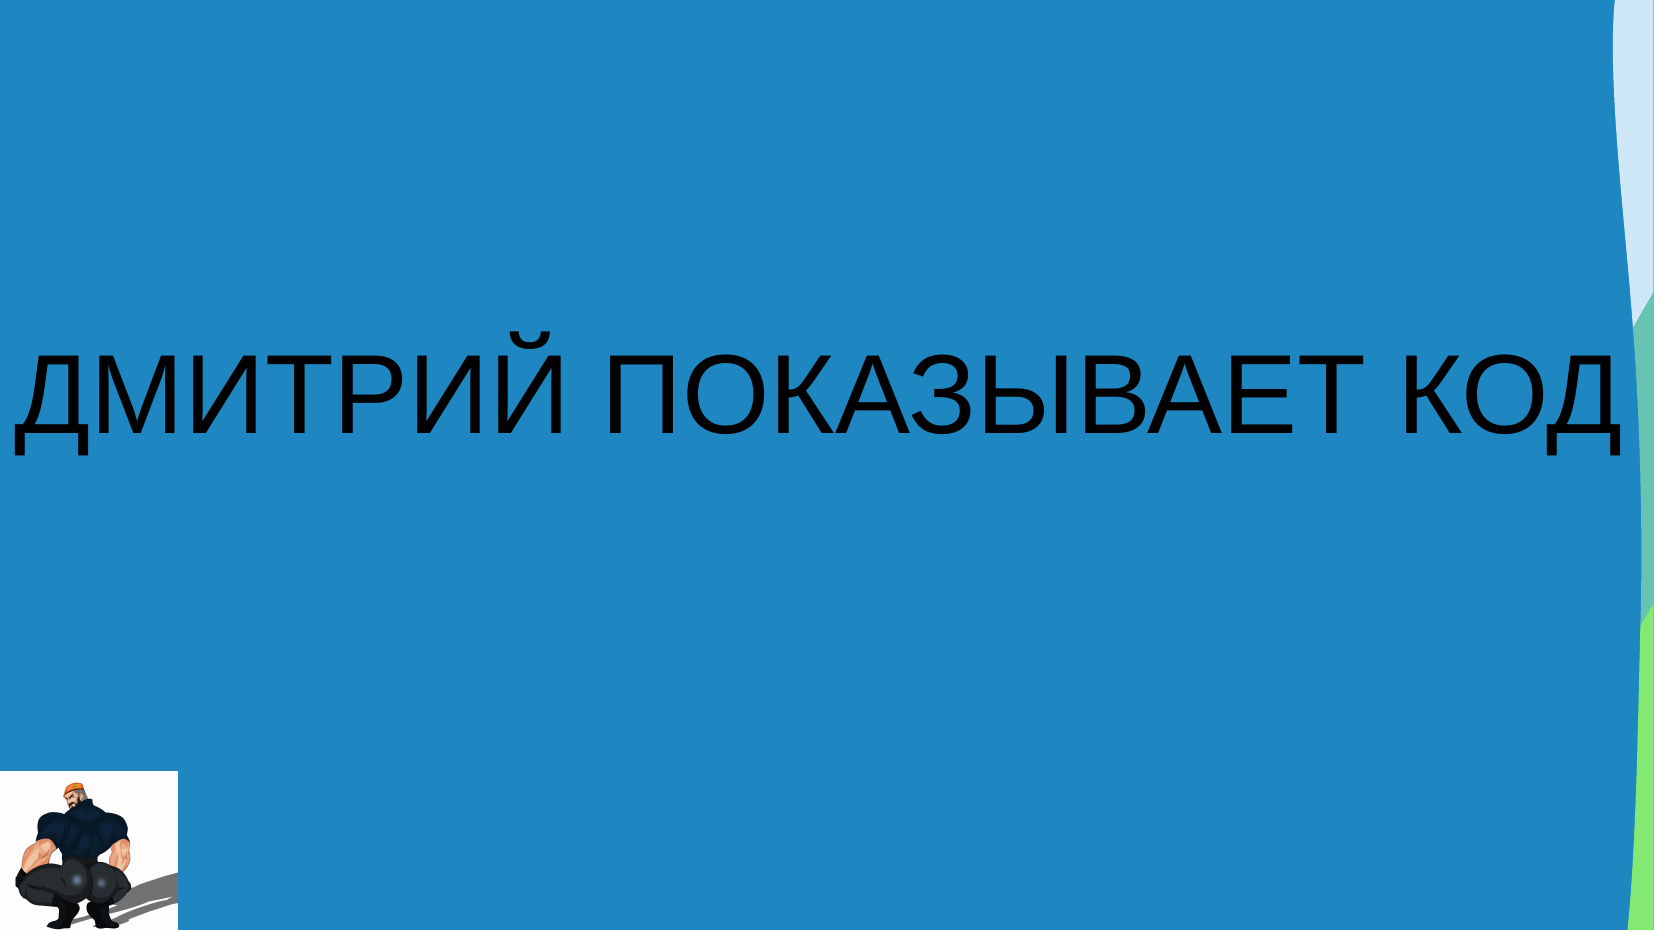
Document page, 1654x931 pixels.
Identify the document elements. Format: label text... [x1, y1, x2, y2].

text_box ДМИТРИЙ ПОКАЗЫВАЕТ КОД [0, 324, 1639, 466]
picture [0, 771, 178, 931]
